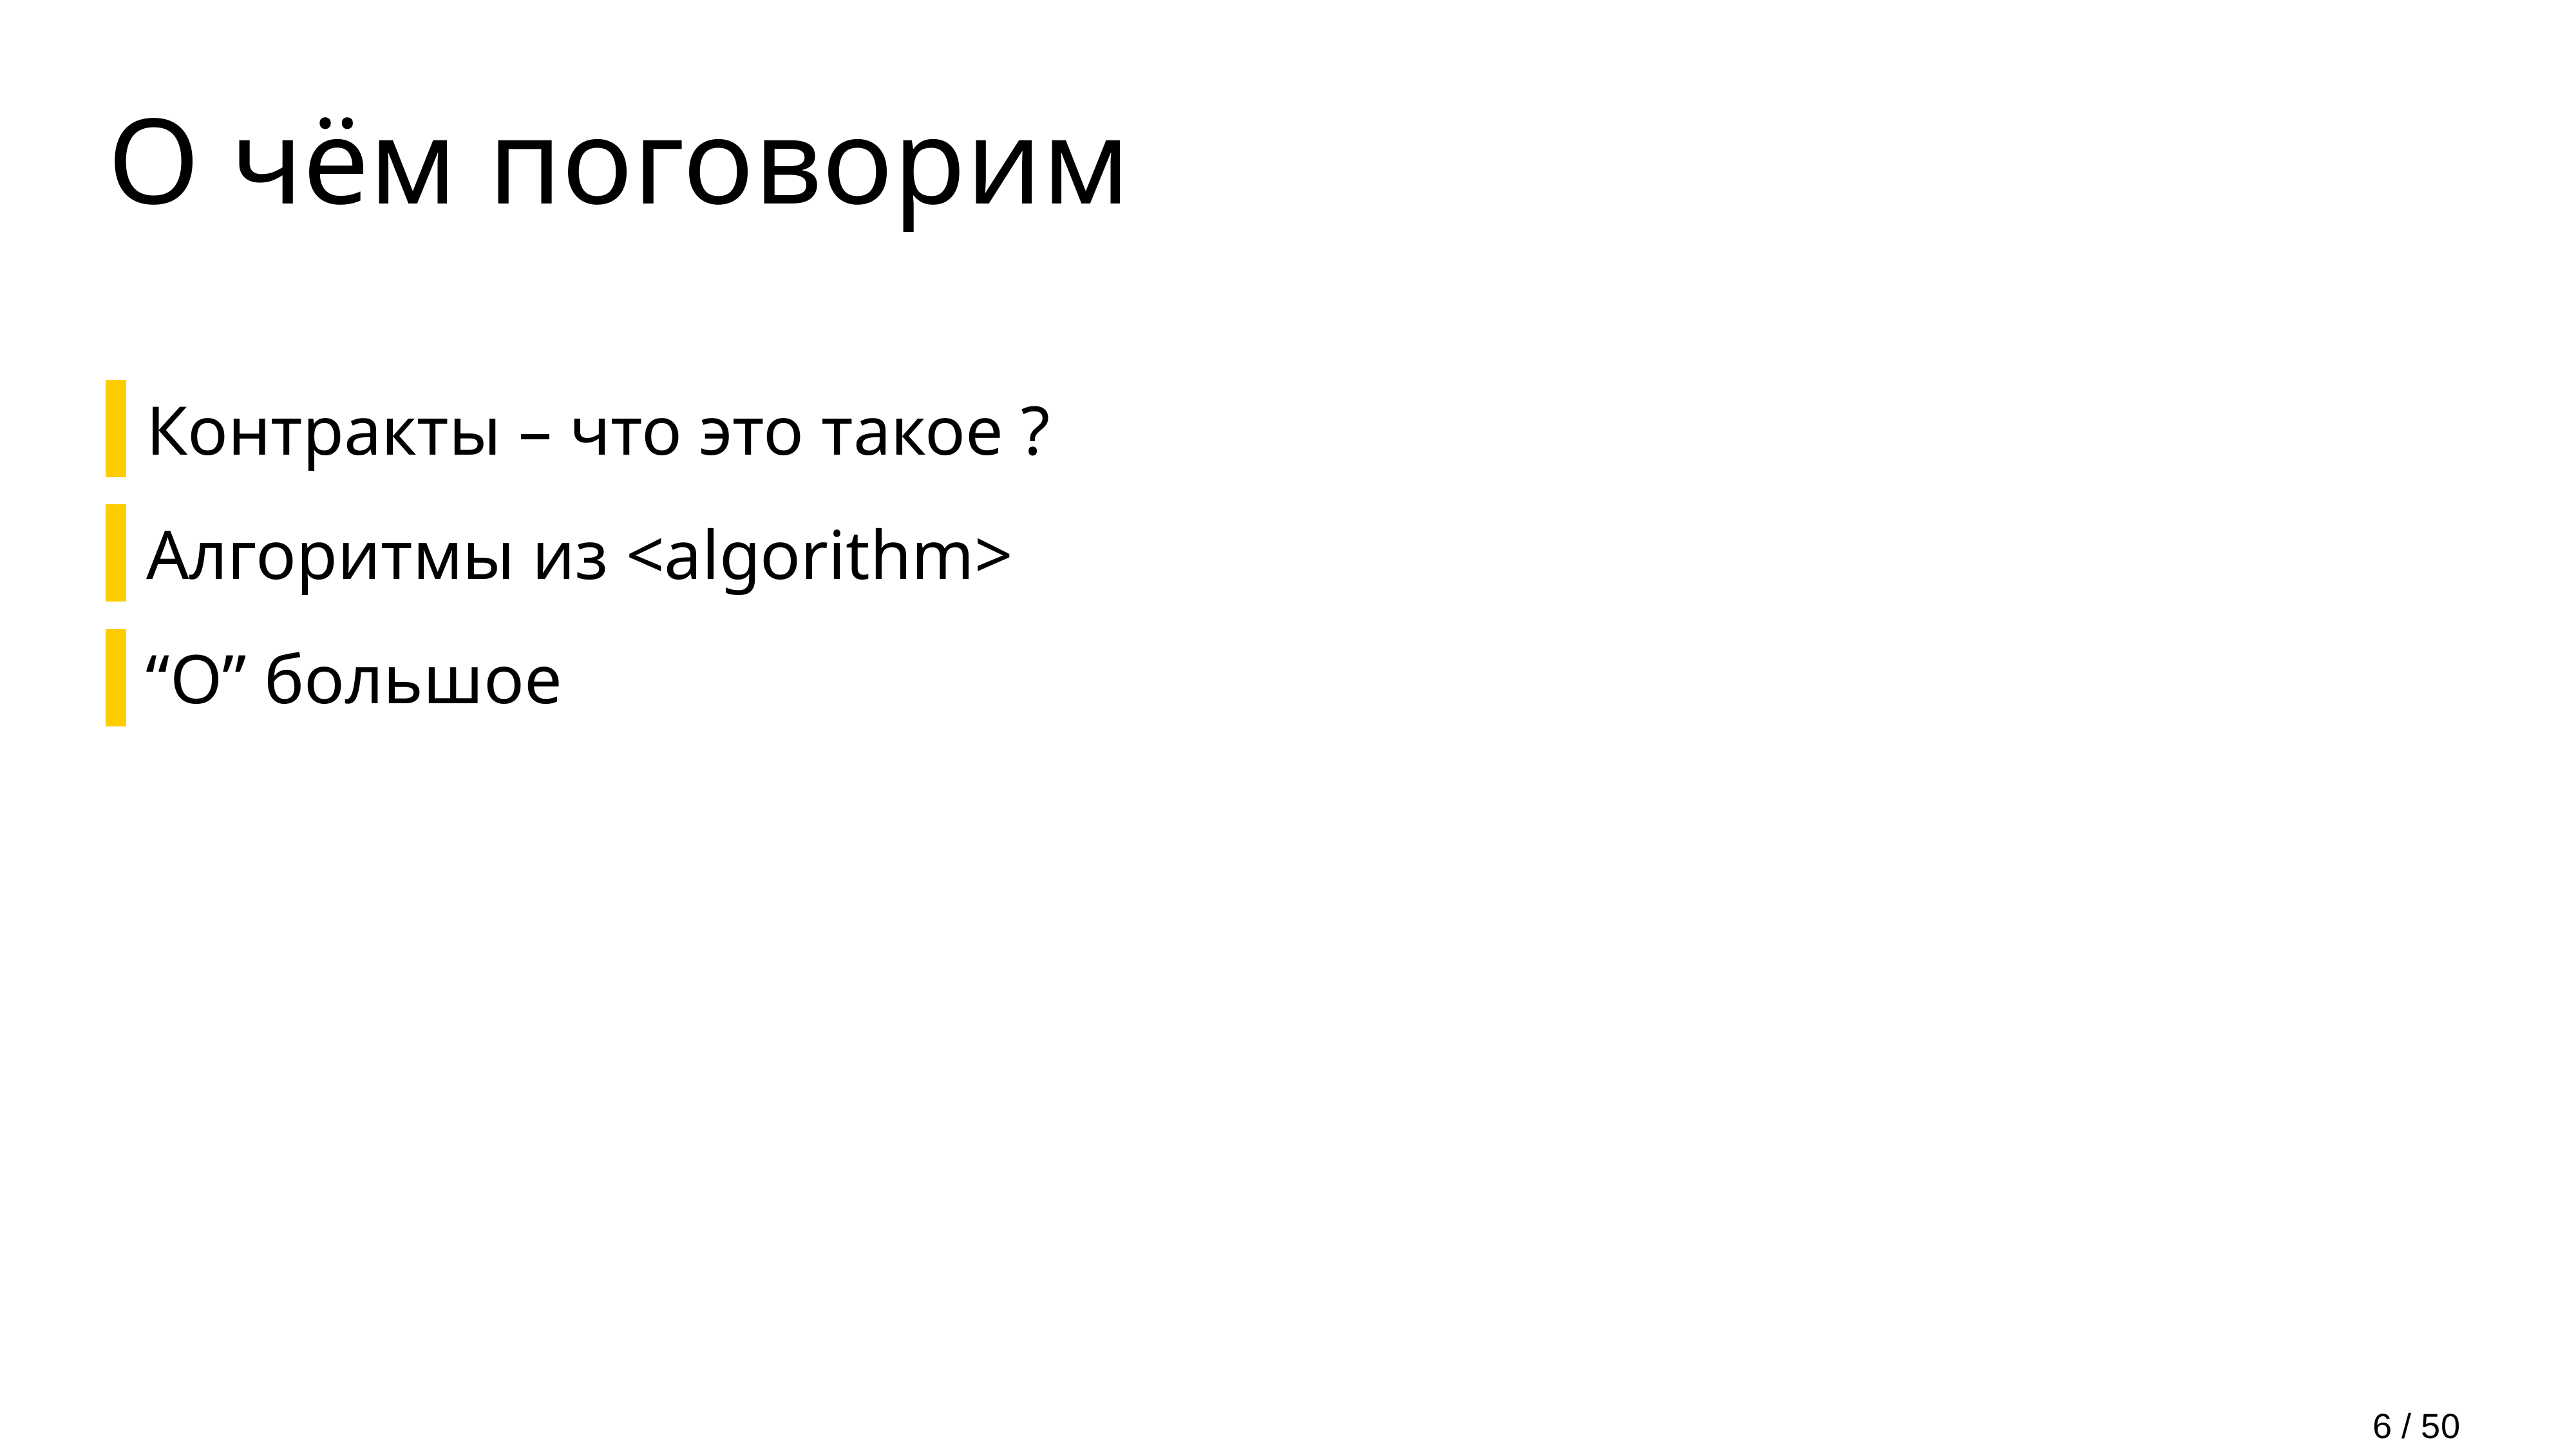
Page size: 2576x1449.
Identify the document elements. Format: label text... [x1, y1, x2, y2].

title О чём поговорим [108, 80, 2468, 242]
text_box Контракты – что это такое ? Алгоритмы из <algorithm> “О” большое [96, 364, 2512, 1419]
text_box <number> / 50 [2363, 1402, 2576, 1449]
